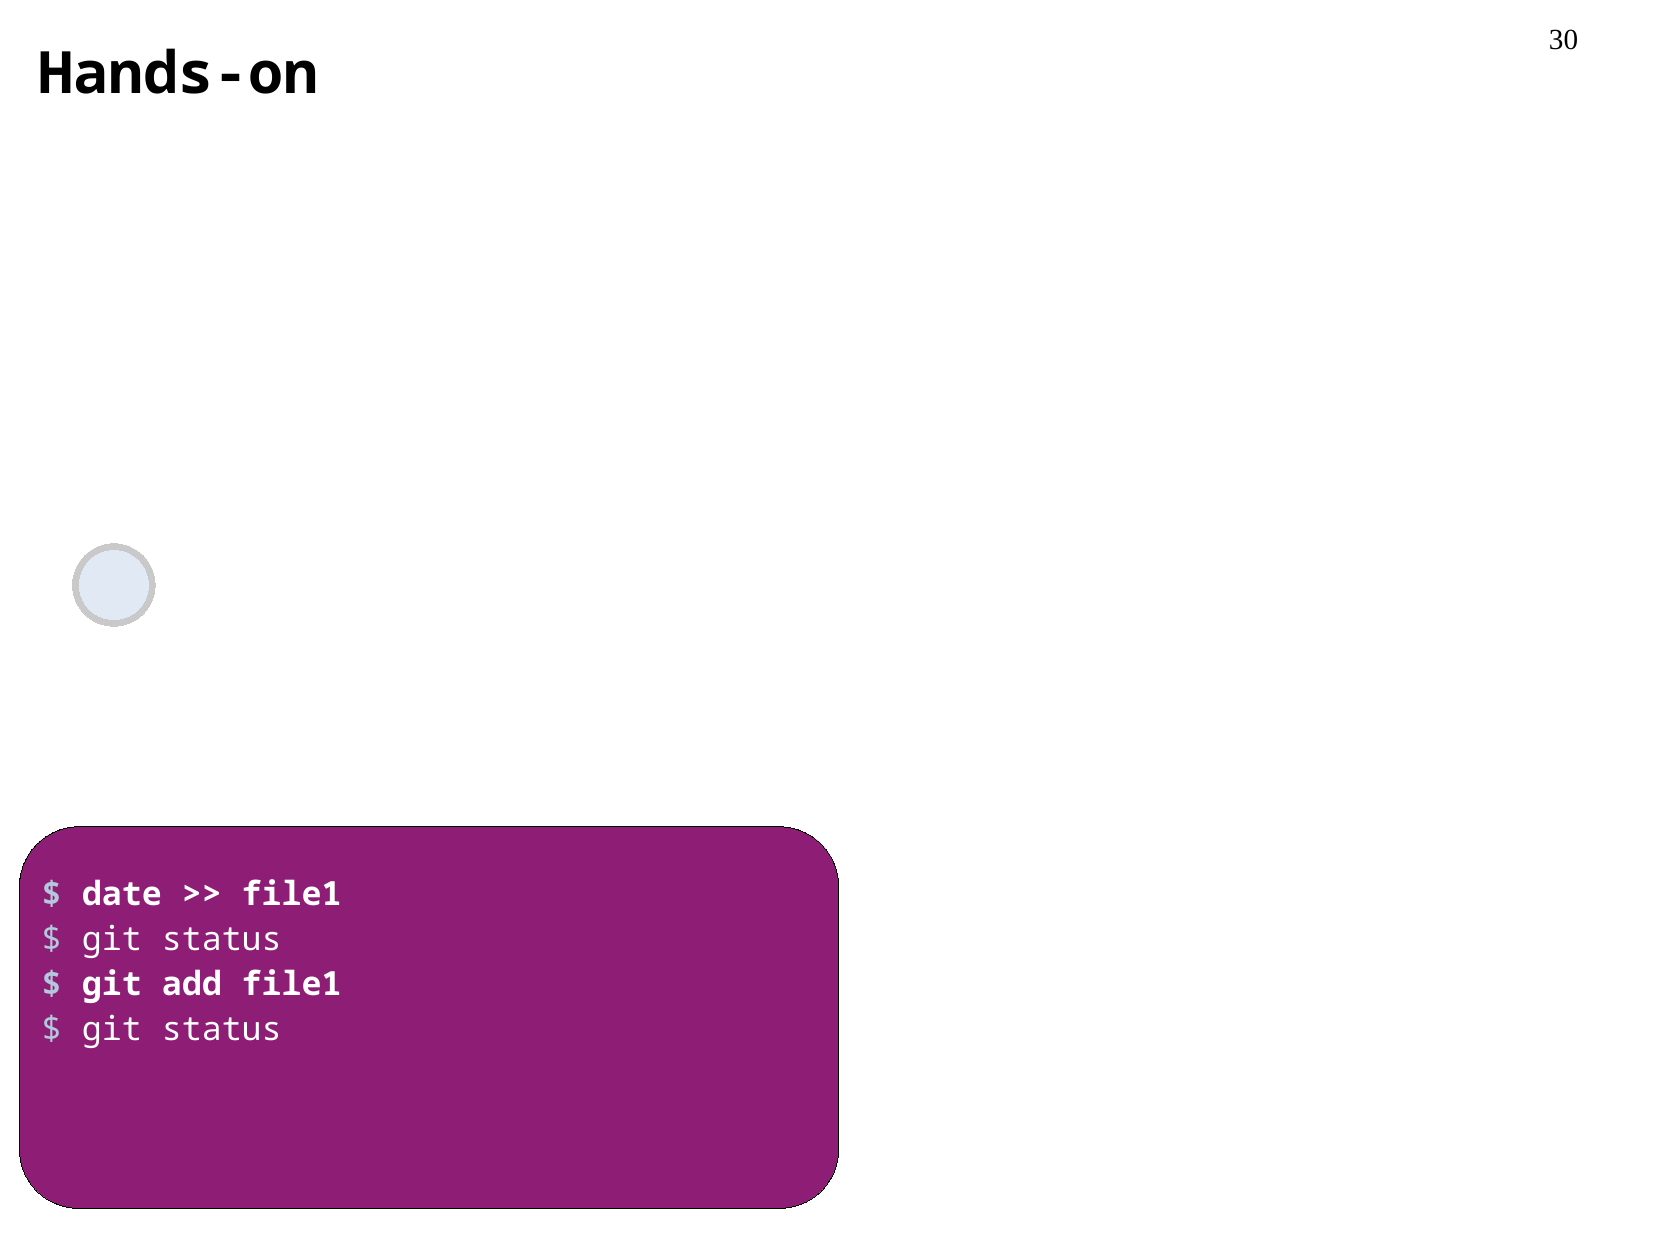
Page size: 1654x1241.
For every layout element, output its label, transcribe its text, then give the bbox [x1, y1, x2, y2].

text_box [59, 448, 225, 674]
text_box $ date >> file1 $ git status $ git add file1 $ git status [26, 862, 638, 1066]
text_box Hands-on [23, 23, 969, 237]
text_box [19, 826, 839, 1209]
